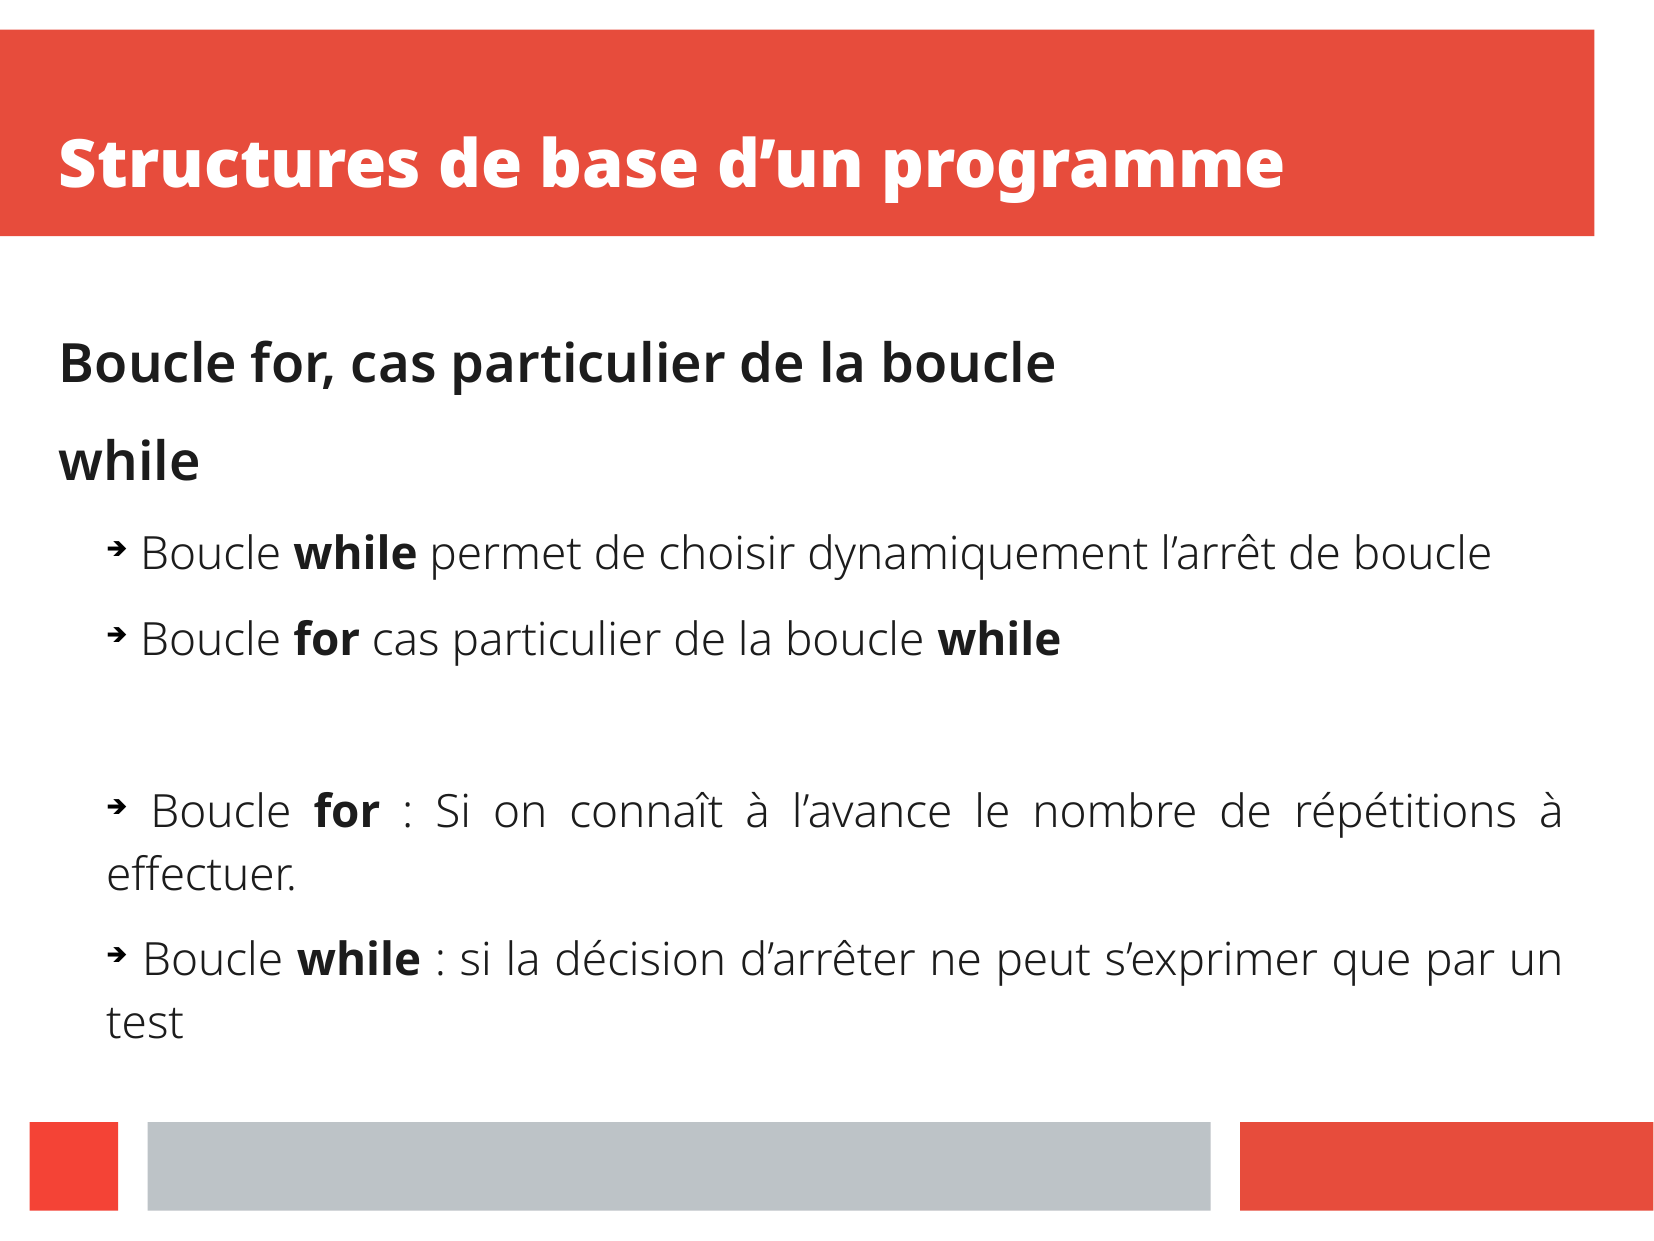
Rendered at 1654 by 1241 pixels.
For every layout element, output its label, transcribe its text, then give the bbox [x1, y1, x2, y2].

list Boucle for, cas particulier de la boucle while Boucle while permet de choisir dynamiquement l’arrêt de boucle Boucle for cas particulier de la boucle while Boucle for : Si on connaît à l’avance le nombre de répétitions à effectuer. Boucle while : si la décision d’arrêter ne peut s’exprimer que par un test [59, 324, 1565, 1093]
title Structures de base d’un programme [59, 59, 1595, 207]
